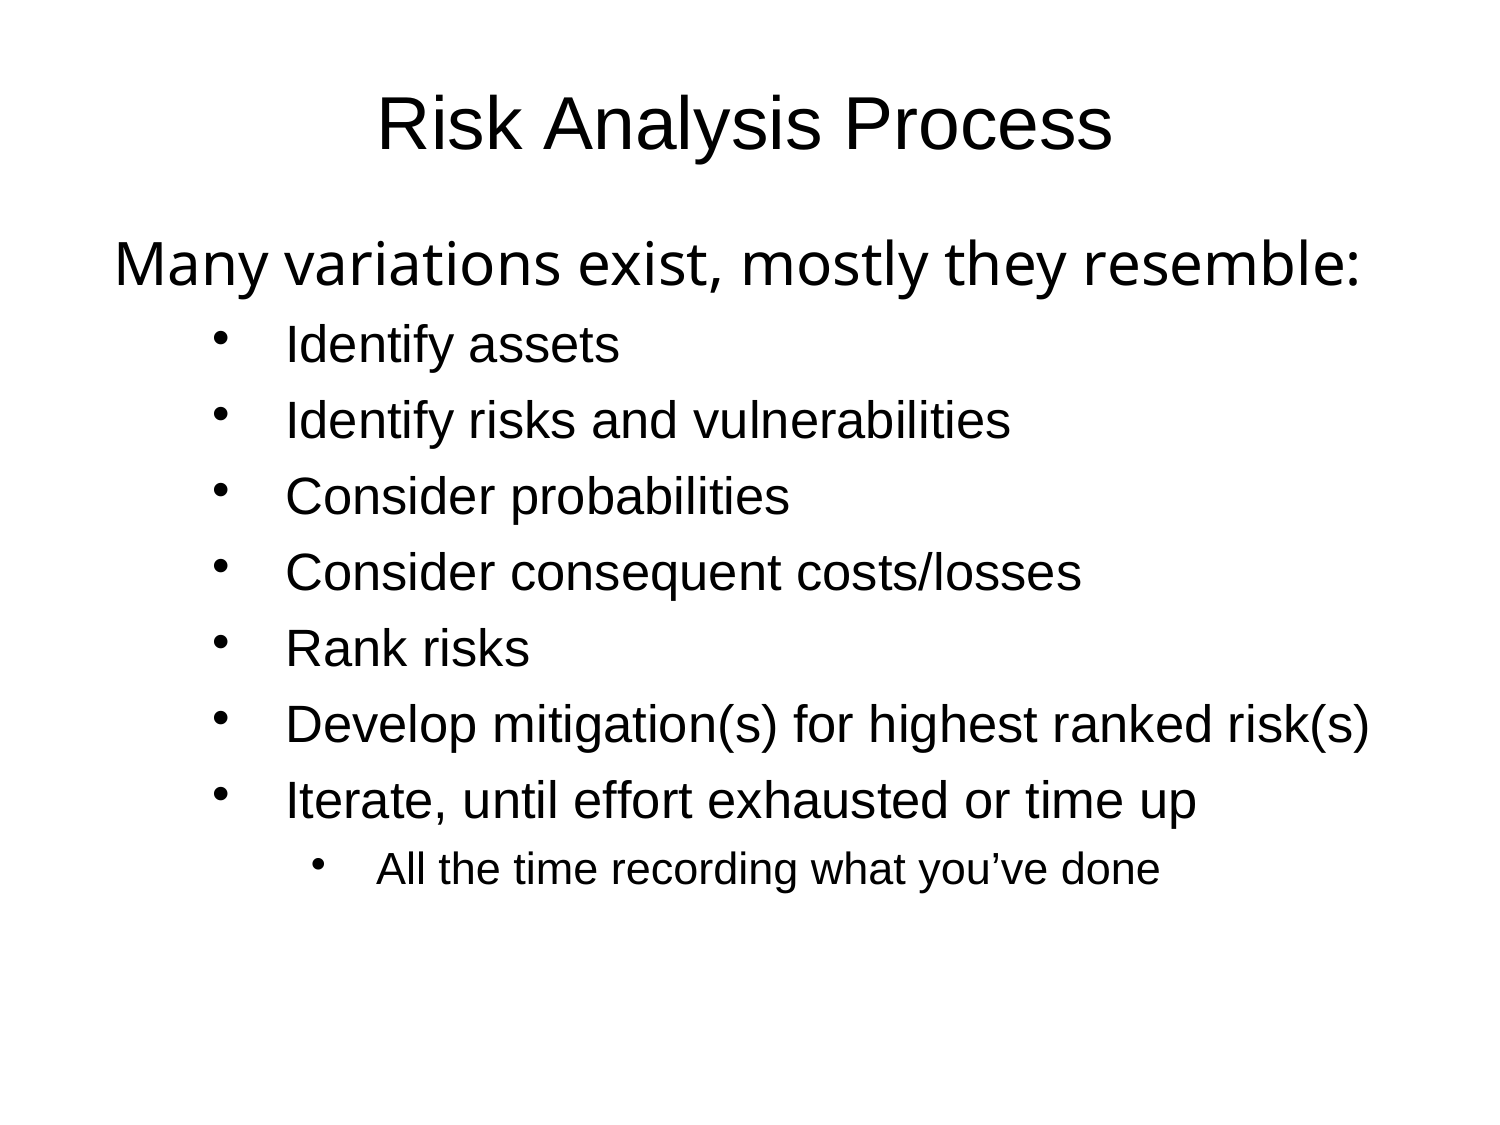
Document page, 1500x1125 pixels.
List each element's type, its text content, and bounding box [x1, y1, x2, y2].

title Risk Analysis Process [112, 29, 1380, 210]
list Many variations exist, mostly they resemble: Identify assets Identify risks and vulnerabilities Consider probabilities Consider consequent costs/losses Rank risks Develop mitigation(s) for highest ranked risk(s) Iterate, until effort exhausted or time up All the time recording what you’ve done [112, 224, 1380, 992]
